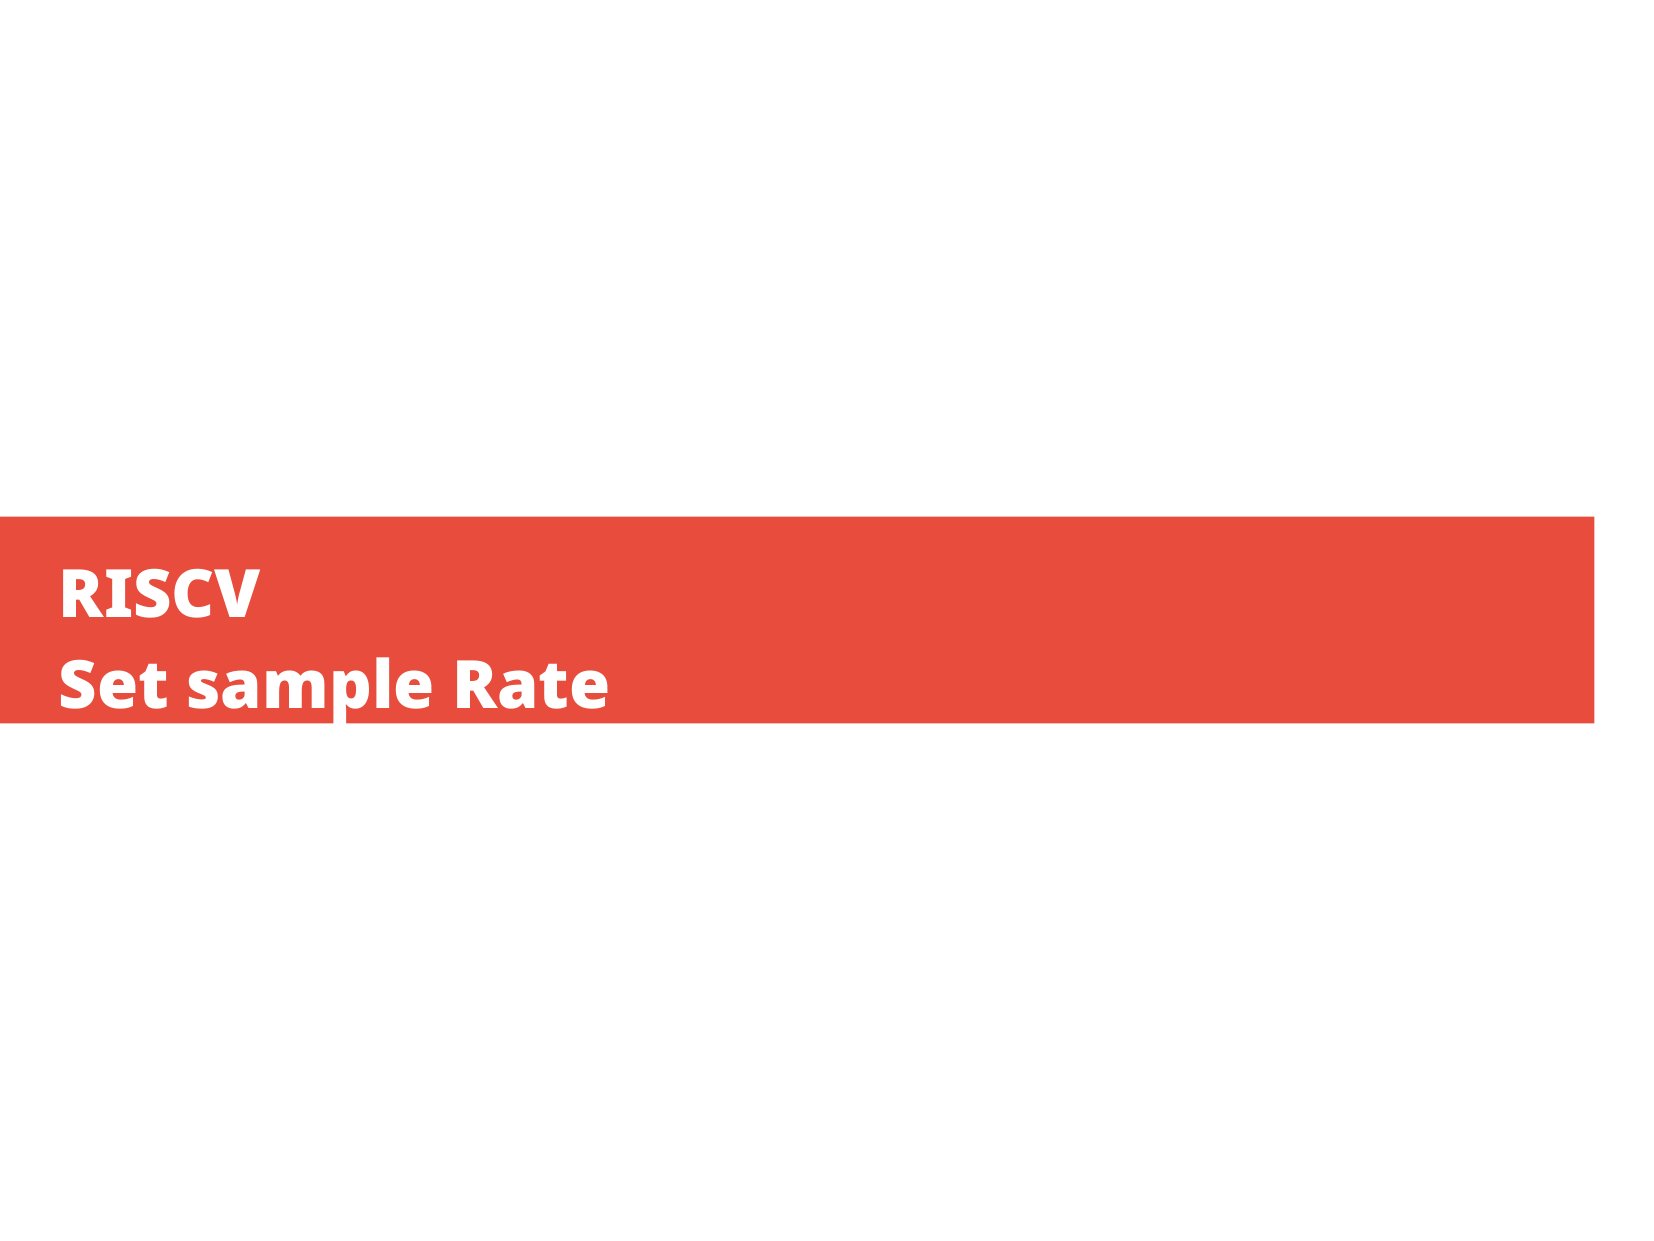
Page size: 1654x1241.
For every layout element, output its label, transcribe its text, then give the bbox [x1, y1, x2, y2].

title RISCV Set sample Rate [59, 546, 1595, 694]
